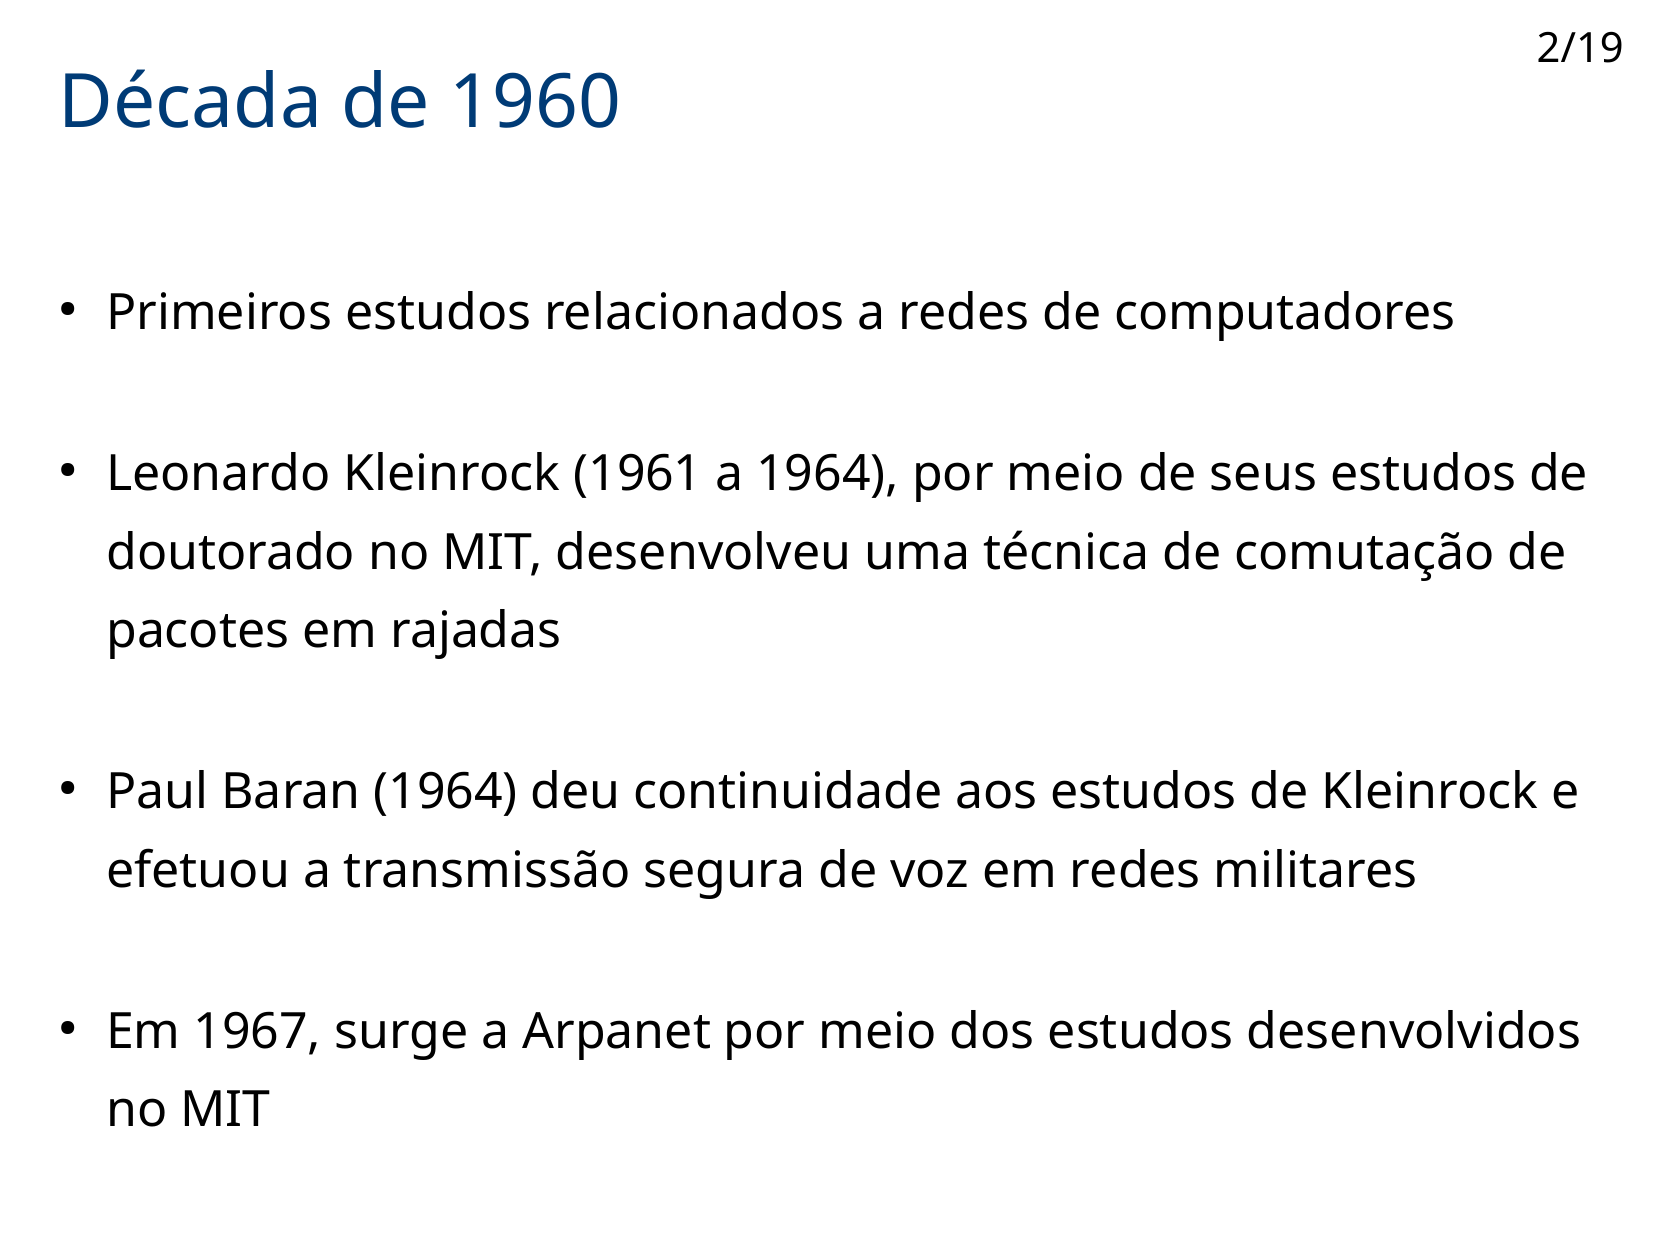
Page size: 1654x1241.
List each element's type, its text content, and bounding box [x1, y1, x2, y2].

title Década de 1960 [59, 47, 1625, 166]
list Primeiros estudos relacionados a redes de computadores Leonardo Kleinrock (1961 a 1964), por meio de seus estudos de doutorado no MIT, desenvolveu uma técnica de comutação de pacotes em rajadas Paul Baran (1964) deu continuidade aos estudos de Kleinrock e efetuou a transmissão segura de voz em redes militares Em 1967, surge a Arpanet por meio dos estudos desenvolvidos no MIT [59, 265, 1625, 1211]
